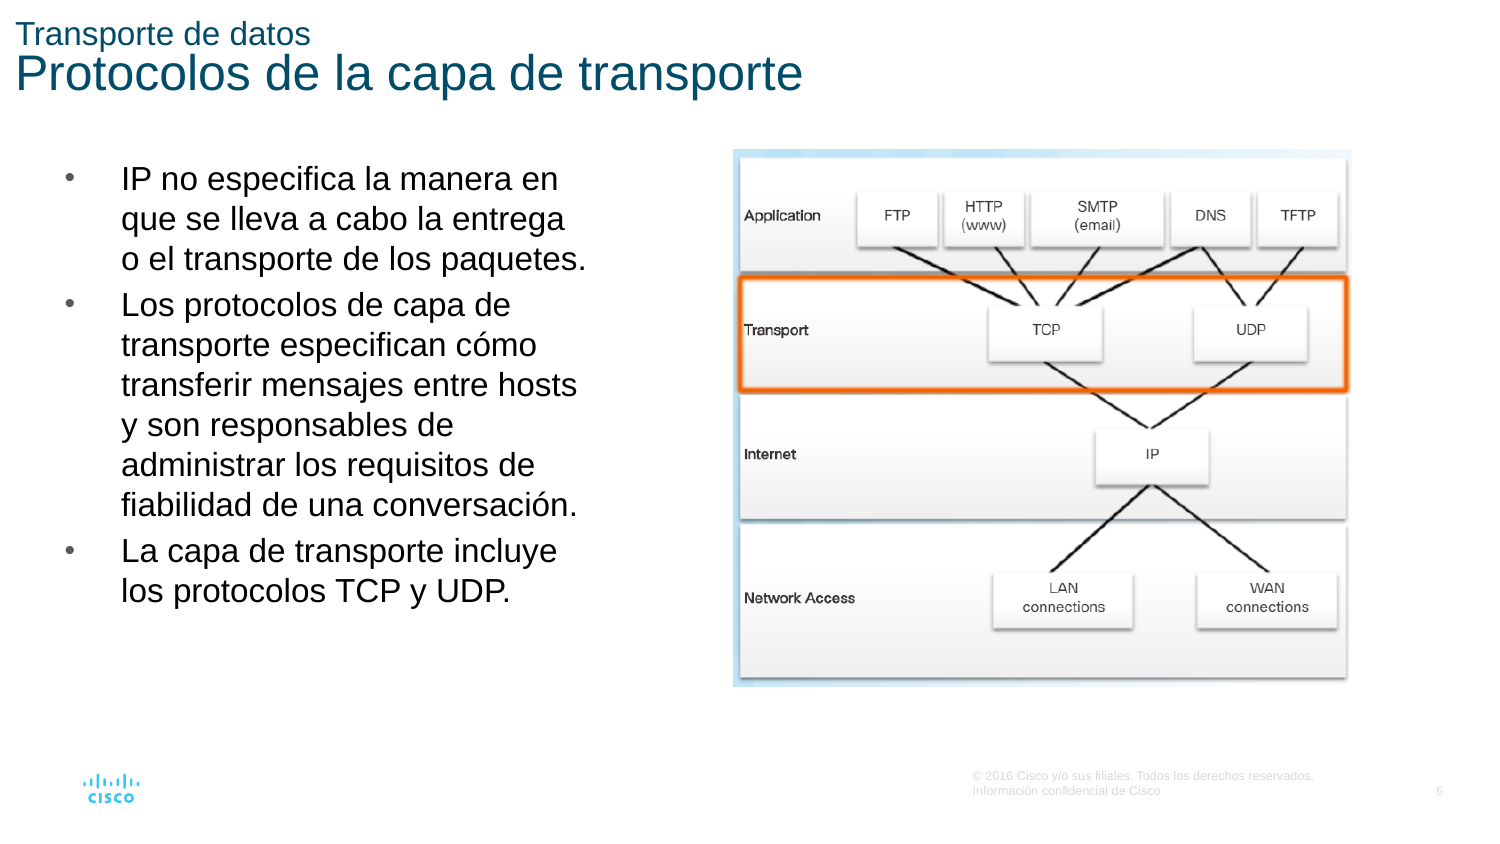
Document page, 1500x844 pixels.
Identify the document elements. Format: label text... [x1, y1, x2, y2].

list IP no especifica la manera en que se lleva a cabo la entrega o el transporte de los paquetes. Los protocolos de capa de transporte especifican cómo transferir mensajes entre hosts y son responsables de administrar los requisitos de fiabilidad de una conversación. La capa de transporte incluye los protocolos TCP y UDP. [49, 149, 608, 729]
title Transporte de datos Protocolos de la capa de transporte [0, 0, 1369, 121]
picture [733, 149, 1352, 688]
